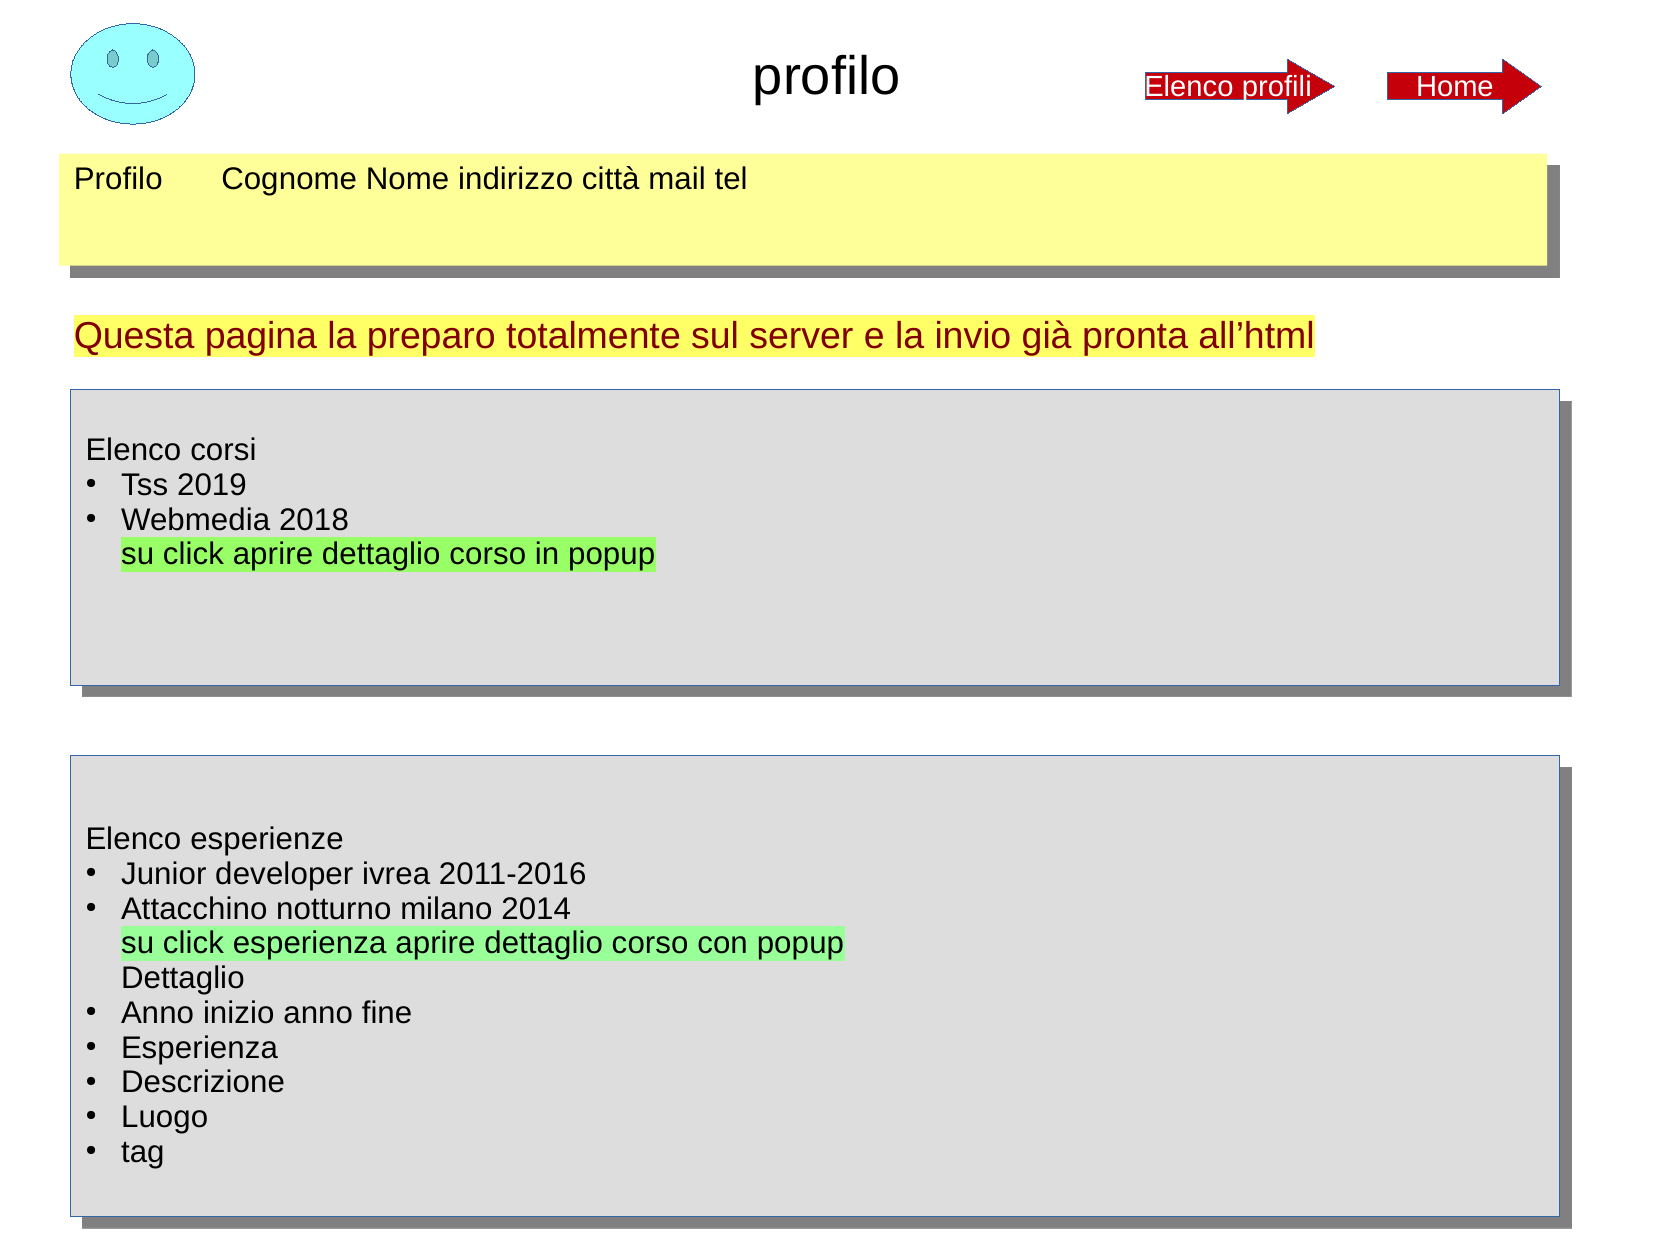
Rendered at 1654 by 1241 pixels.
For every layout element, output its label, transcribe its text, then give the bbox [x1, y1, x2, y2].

text_box Questa pagina la preparo totalmente sul server e la invio già pronta all’html [59, 307, 1607, 364]
text_box profilo [172, 38, 1554, 114]
text_box [70, 755, 1560, 1217]
text_box Elenco esperienze Junior developer ivrea 2011-2016 Attacchino notturno milano 2014 su click esperienza aprire dettaglio corso con popup Dettaglio Anno inizio anno fine Esperienza Descrizione Luogo tag [70, 814, 1489, 1177]
text_box Elenco corsi Tss 2019 Webmedia 2018 su click aprire dettaglio corso in popup [70, 425, 1489, 614]
text_box Elenco profili [1145, 59, 1335, 114]
text_box [70, 23, 195, 125]
text_box Home [1387, 59, 1542, 114]
text_box [70, 389, 1560, 686]
text_box Profilo Cognome Nome indirizzo città mail tel [59, 153, 1548, 266]
